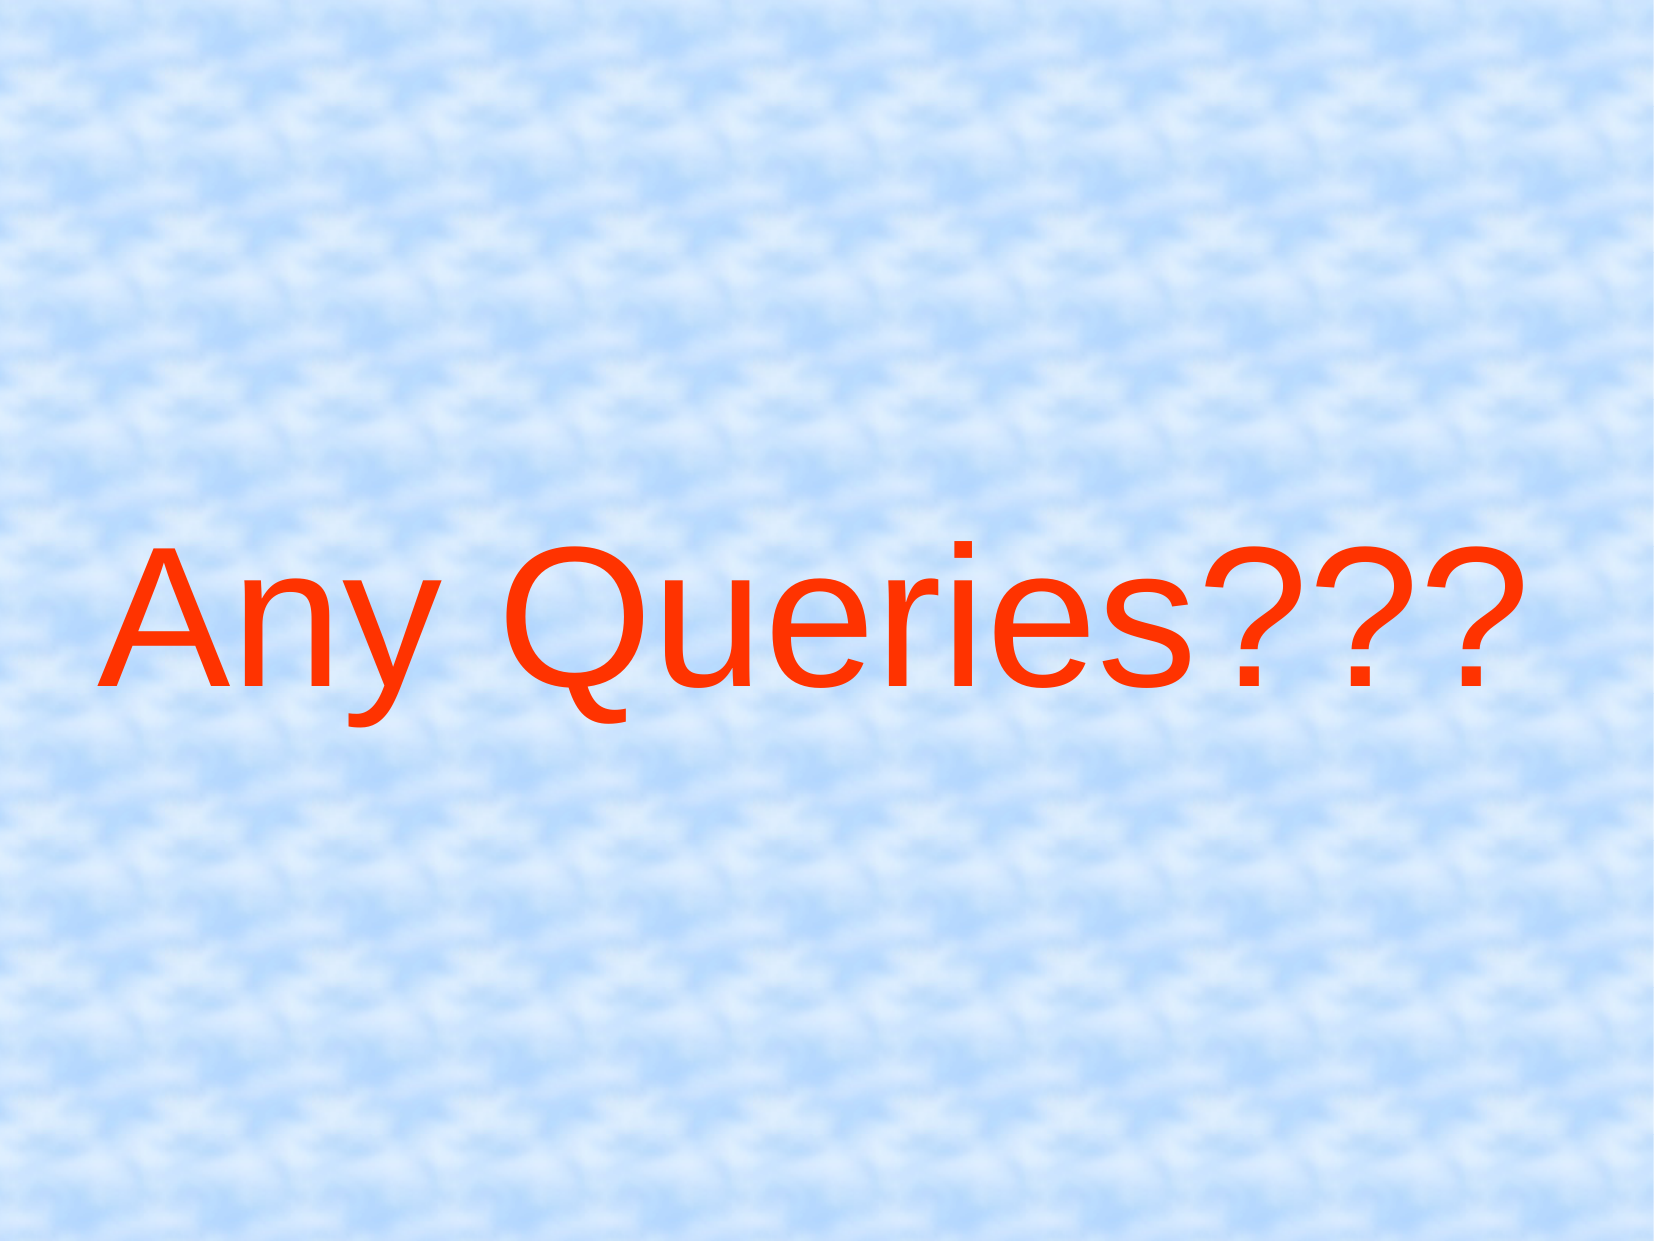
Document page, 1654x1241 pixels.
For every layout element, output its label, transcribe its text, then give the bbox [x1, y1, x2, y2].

title Any Queries??? [70, 505, 1559, 729]
picture [0, 0, 1654, 1241]
